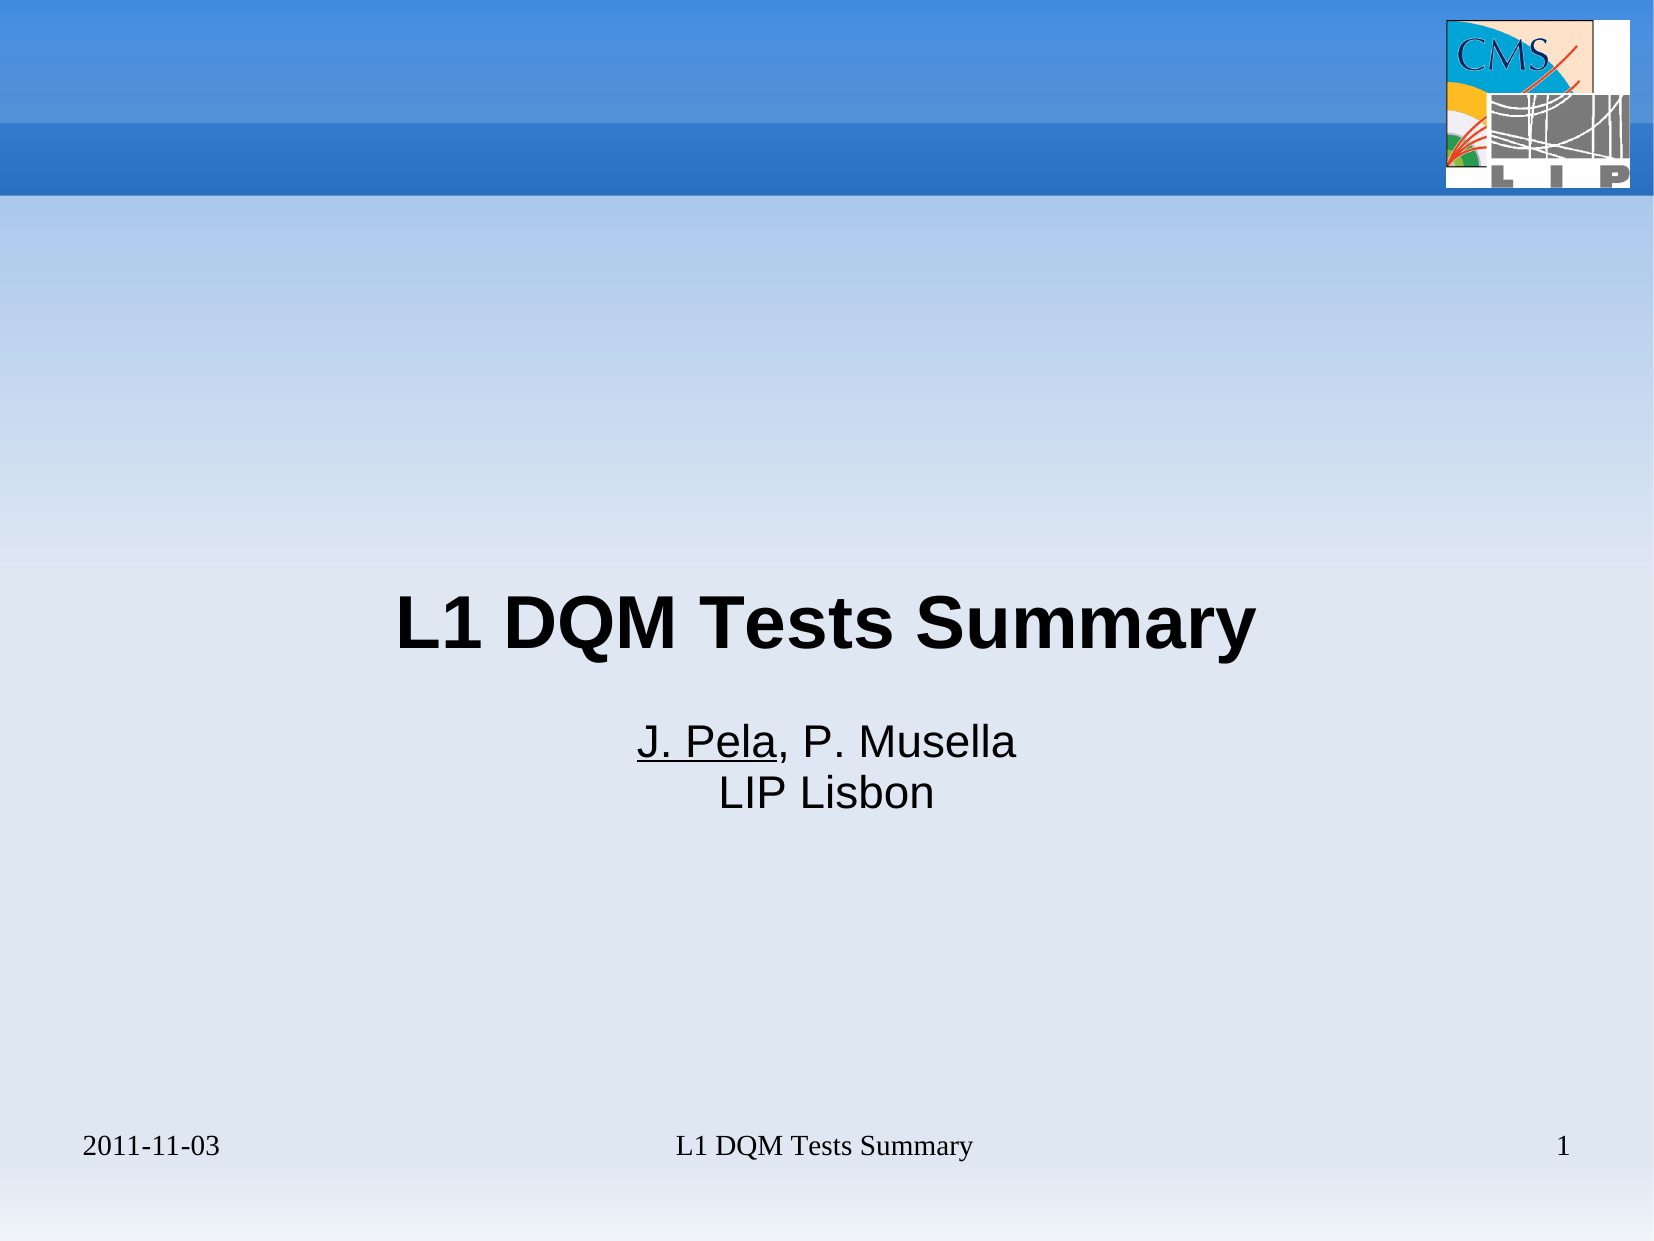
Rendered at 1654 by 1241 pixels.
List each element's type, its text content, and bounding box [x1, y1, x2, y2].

picture [0, 0, 1654, 1241]
subtitle L1 DQM Tests Summary J. Pela, P. Musella LIP Lisbon [82, 290, 1571, 1109]
